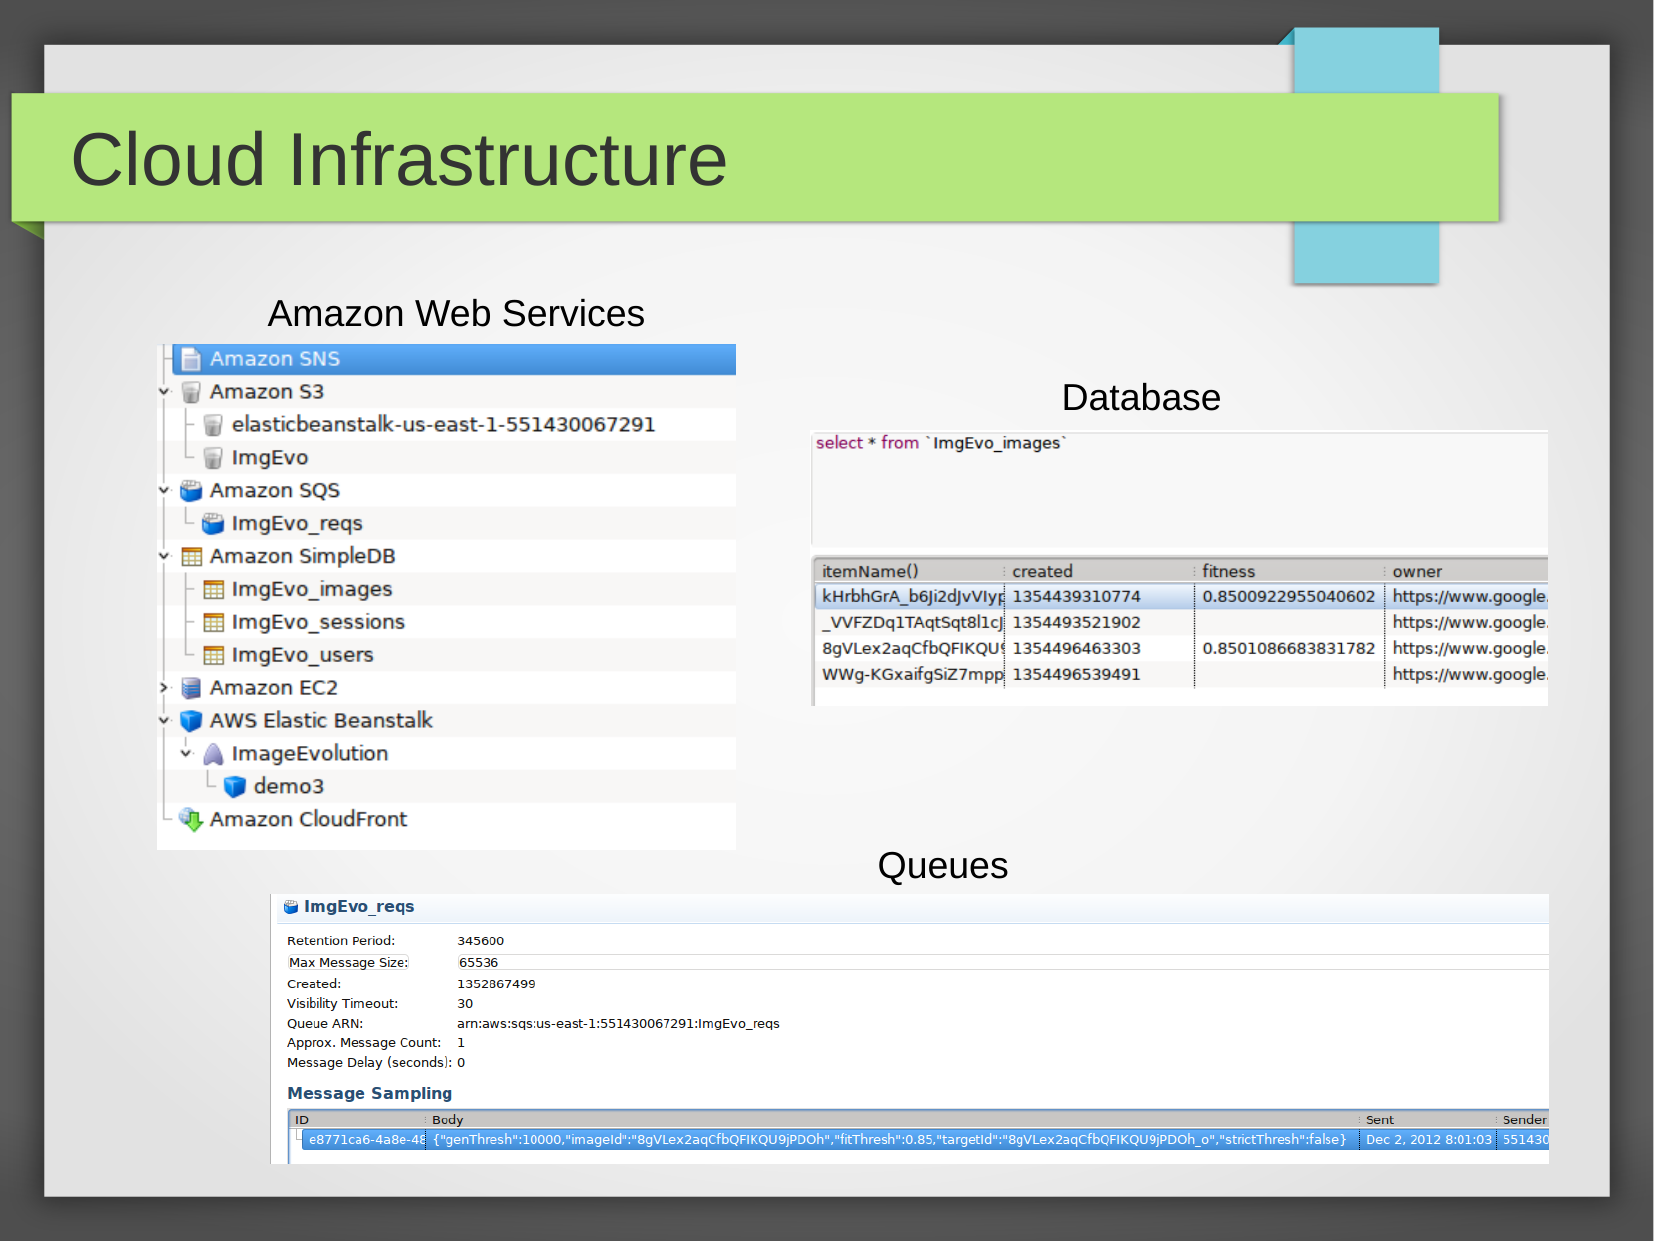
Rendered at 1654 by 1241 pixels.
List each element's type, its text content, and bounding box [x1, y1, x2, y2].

text_box Database [1046, 369, 1237, 426]
text_box Queues [863, 837, 1024, 895]
title Cloud Infrastructure [70, 106, 1229, 213]
text_box Amazon Web Services [252, 285, 661, 343]
picture [0, 0, 1654, 1241]
